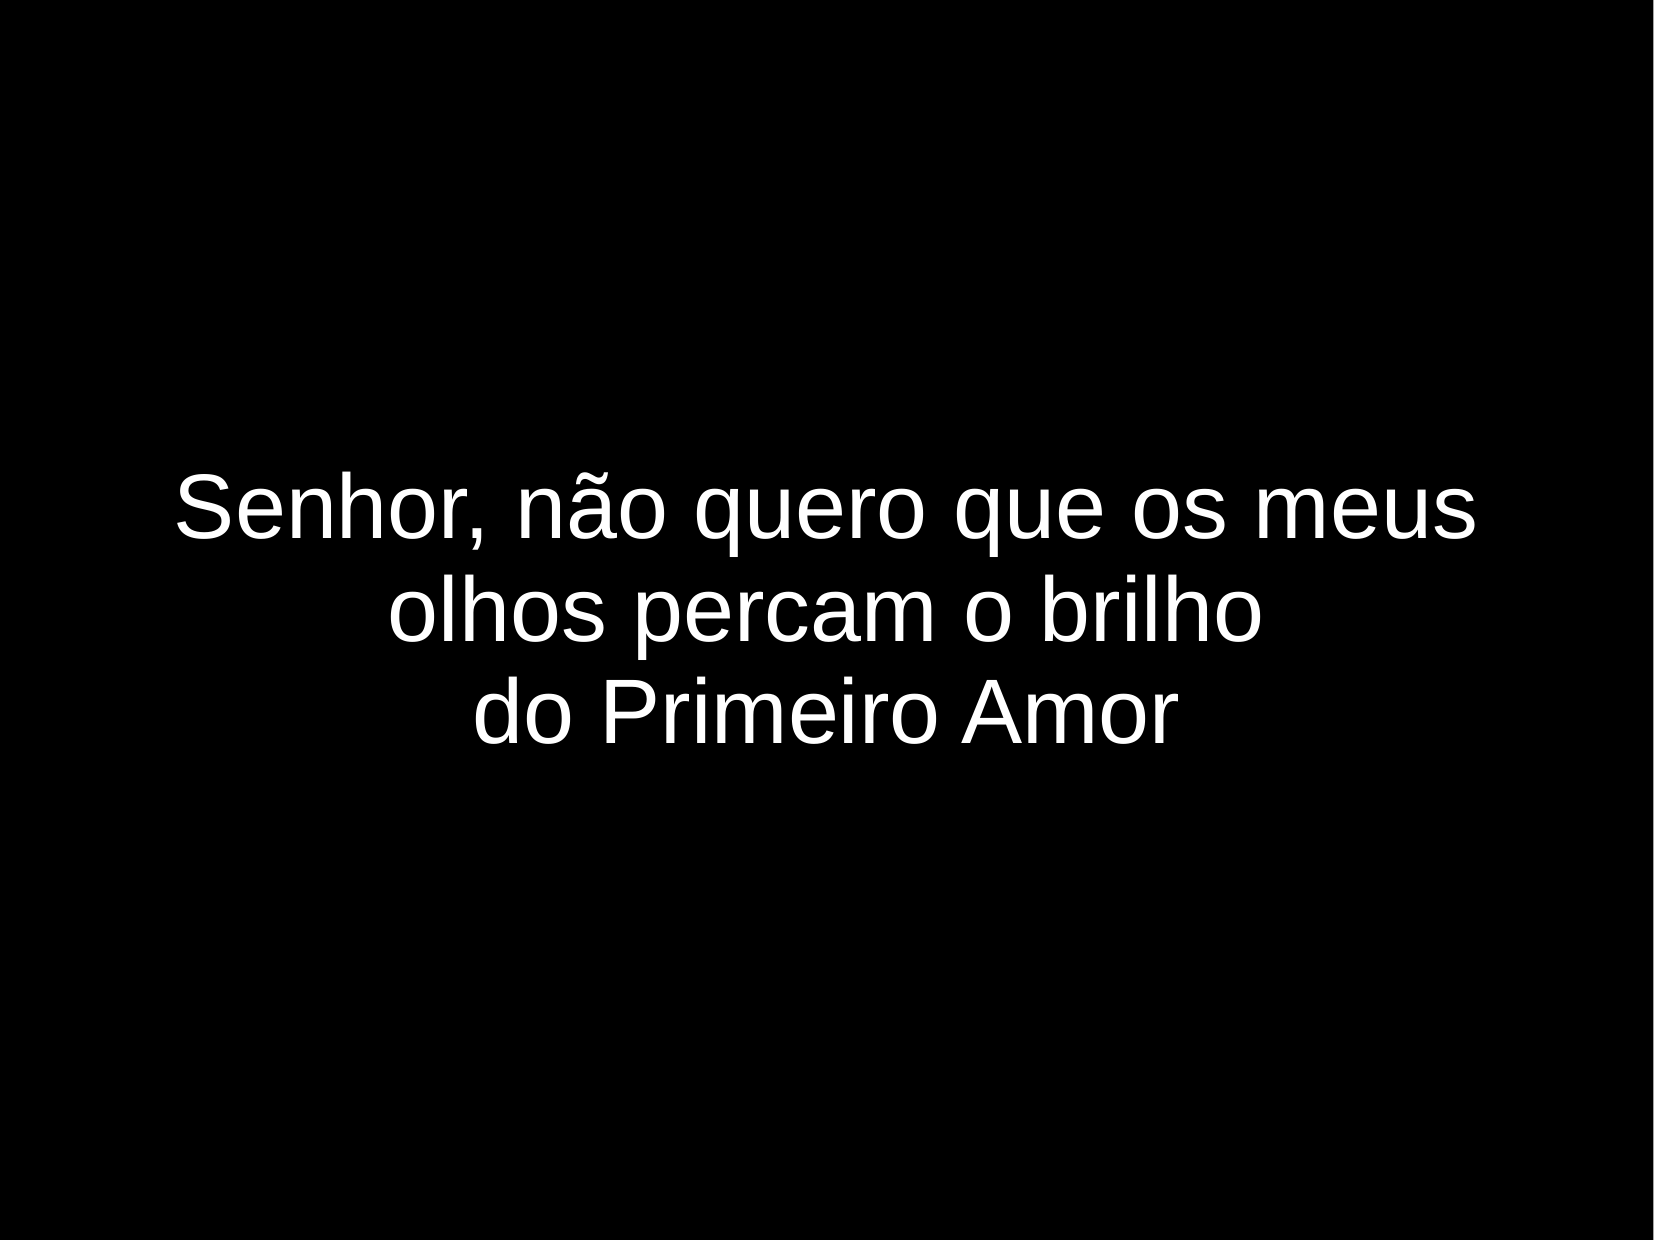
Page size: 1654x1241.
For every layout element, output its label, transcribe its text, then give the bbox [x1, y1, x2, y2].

subtitle Senhor, não quero que os meus olhos percam o brilho do Primeiro Amor [82, 49, 1571, 1170]
